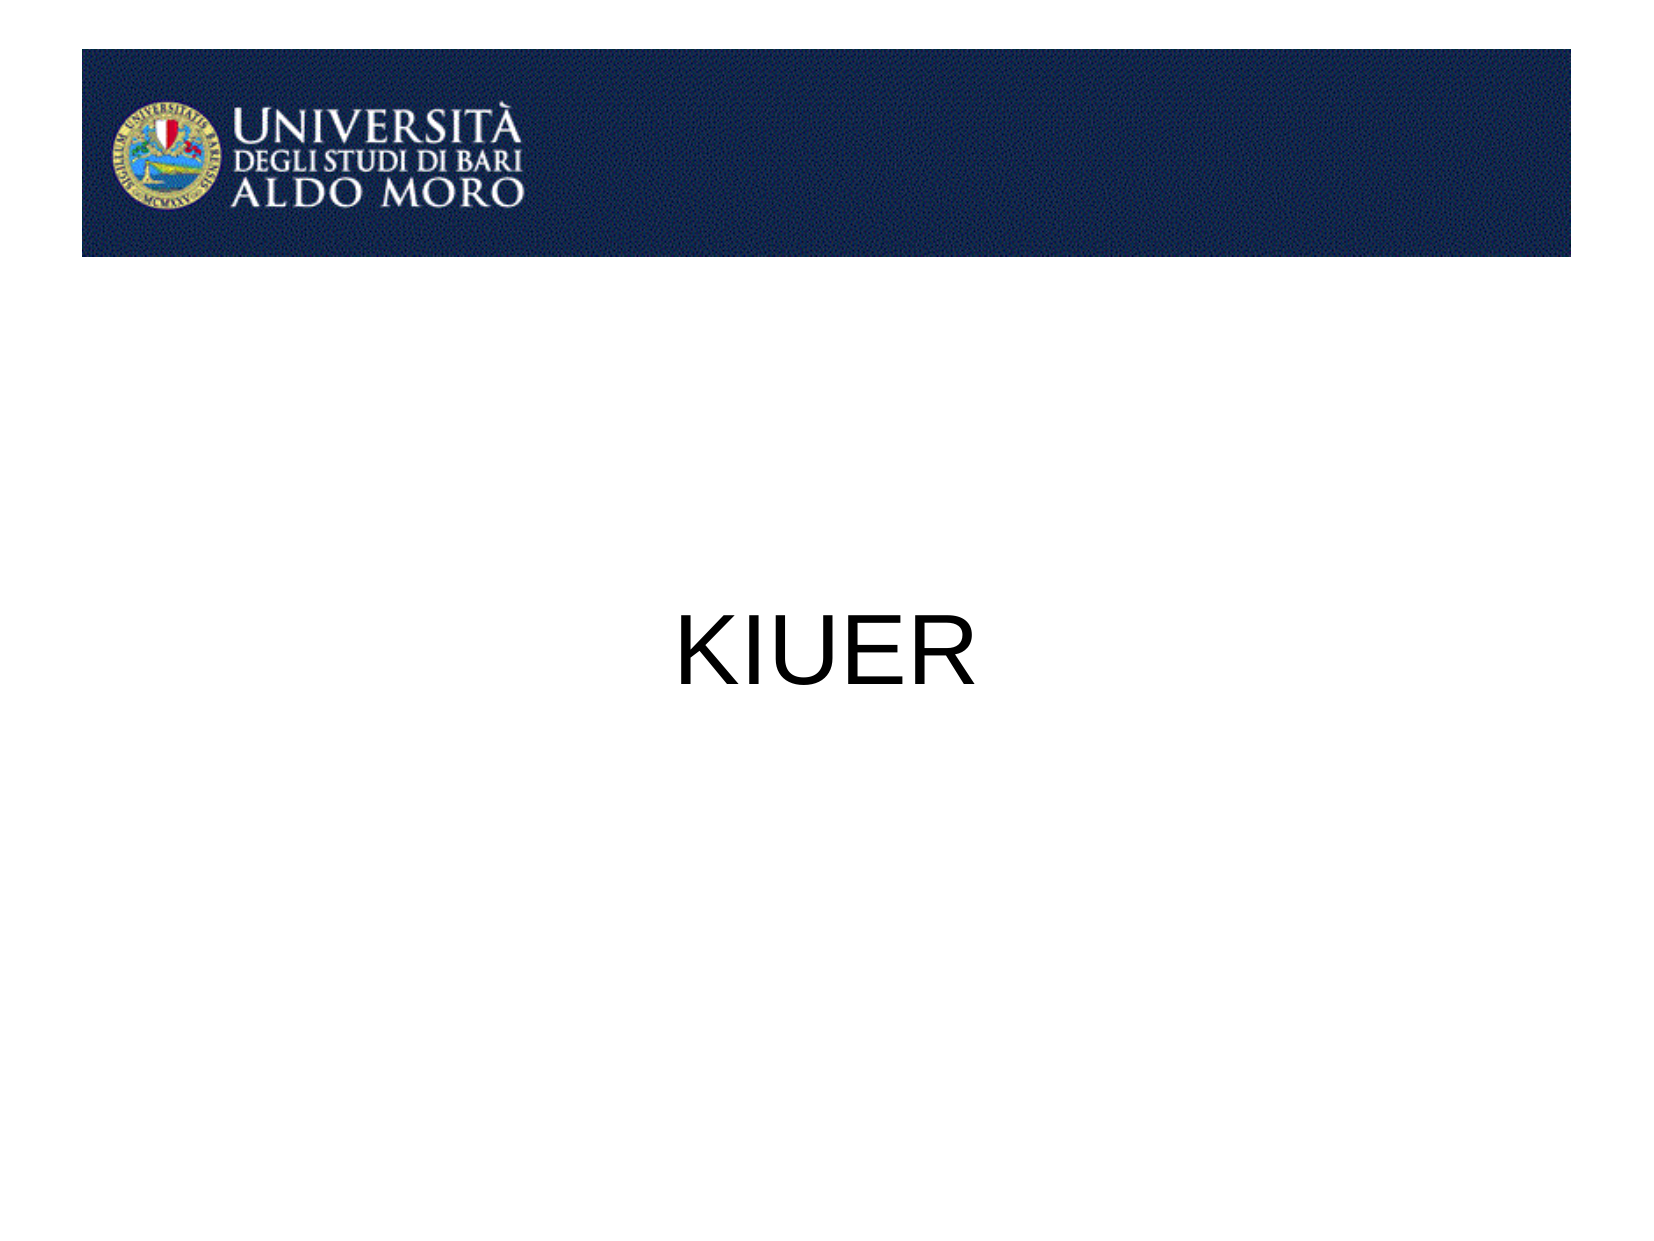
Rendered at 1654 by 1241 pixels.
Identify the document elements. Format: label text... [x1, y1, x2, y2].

subtitle KIUER [82, 290, 1571, 1010]
picture [82, 49, 1571, 257]
